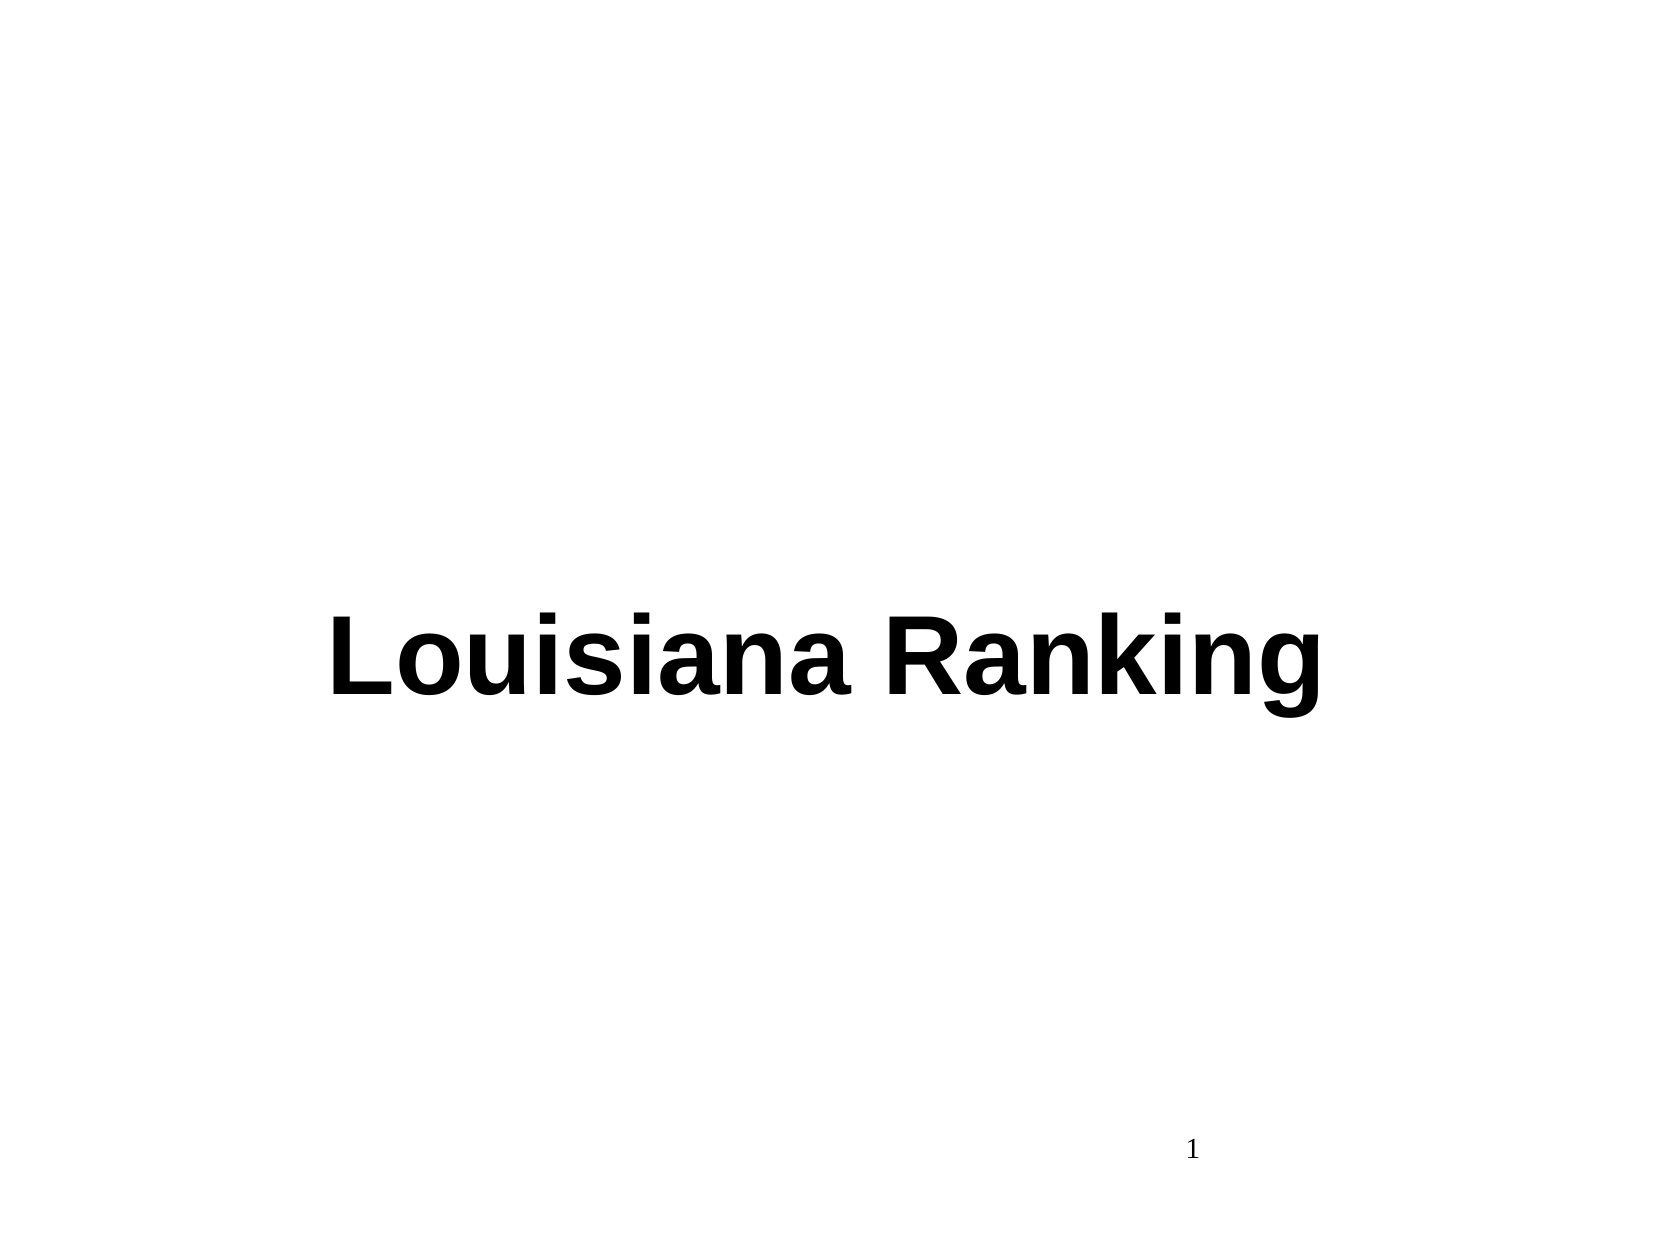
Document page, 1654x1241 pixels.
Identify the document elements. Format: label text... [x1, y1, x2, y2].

subtitle Louisiana Ranking [82, 290, 1571, 1010]
text_box [1185, 1129, 1571, 1216]
